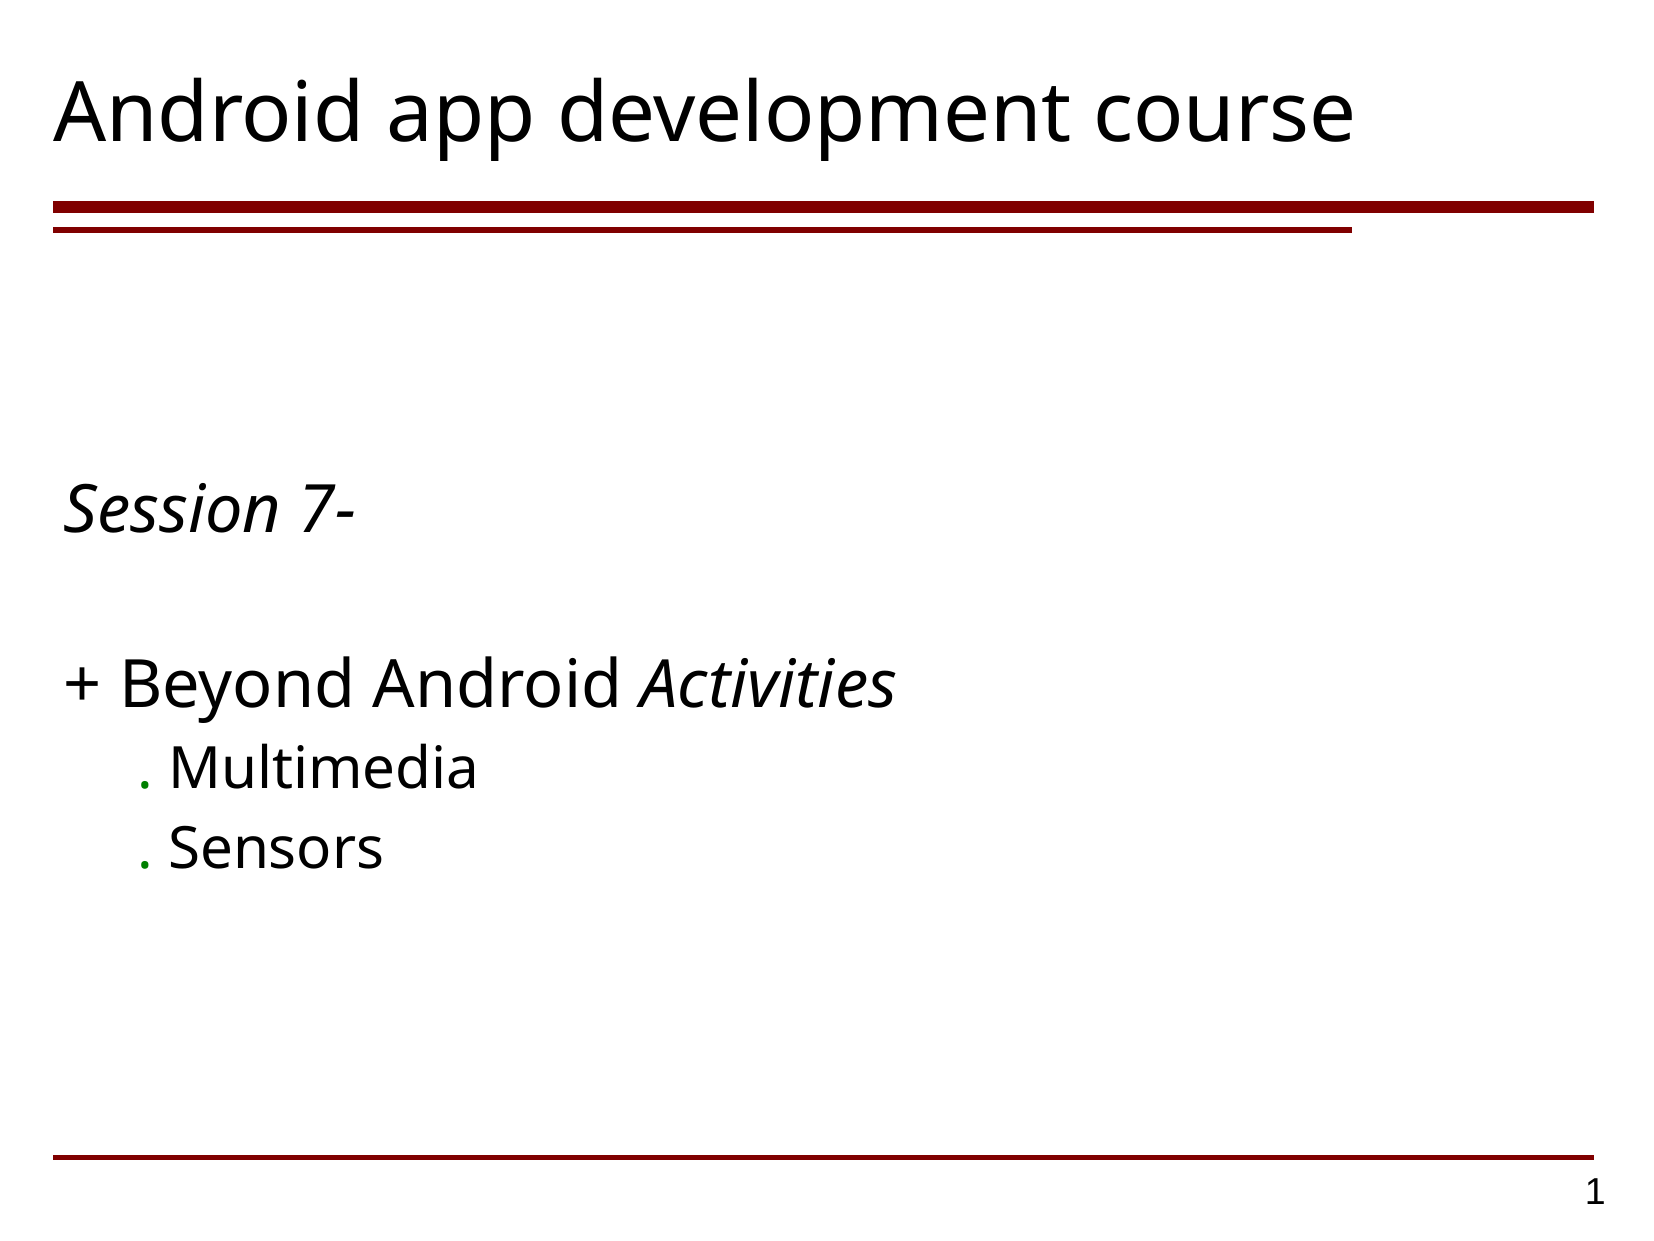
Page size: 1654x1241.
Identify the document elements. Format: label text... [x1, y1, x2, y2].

text_box Session 7- + Beyond Android Activities . Multimedia . Sensors [49, 453, 893, 966]
text_box <número> [35, 1163, 1654, 1221]
subtitle Android app development course [53, 48, 1542, 172]
